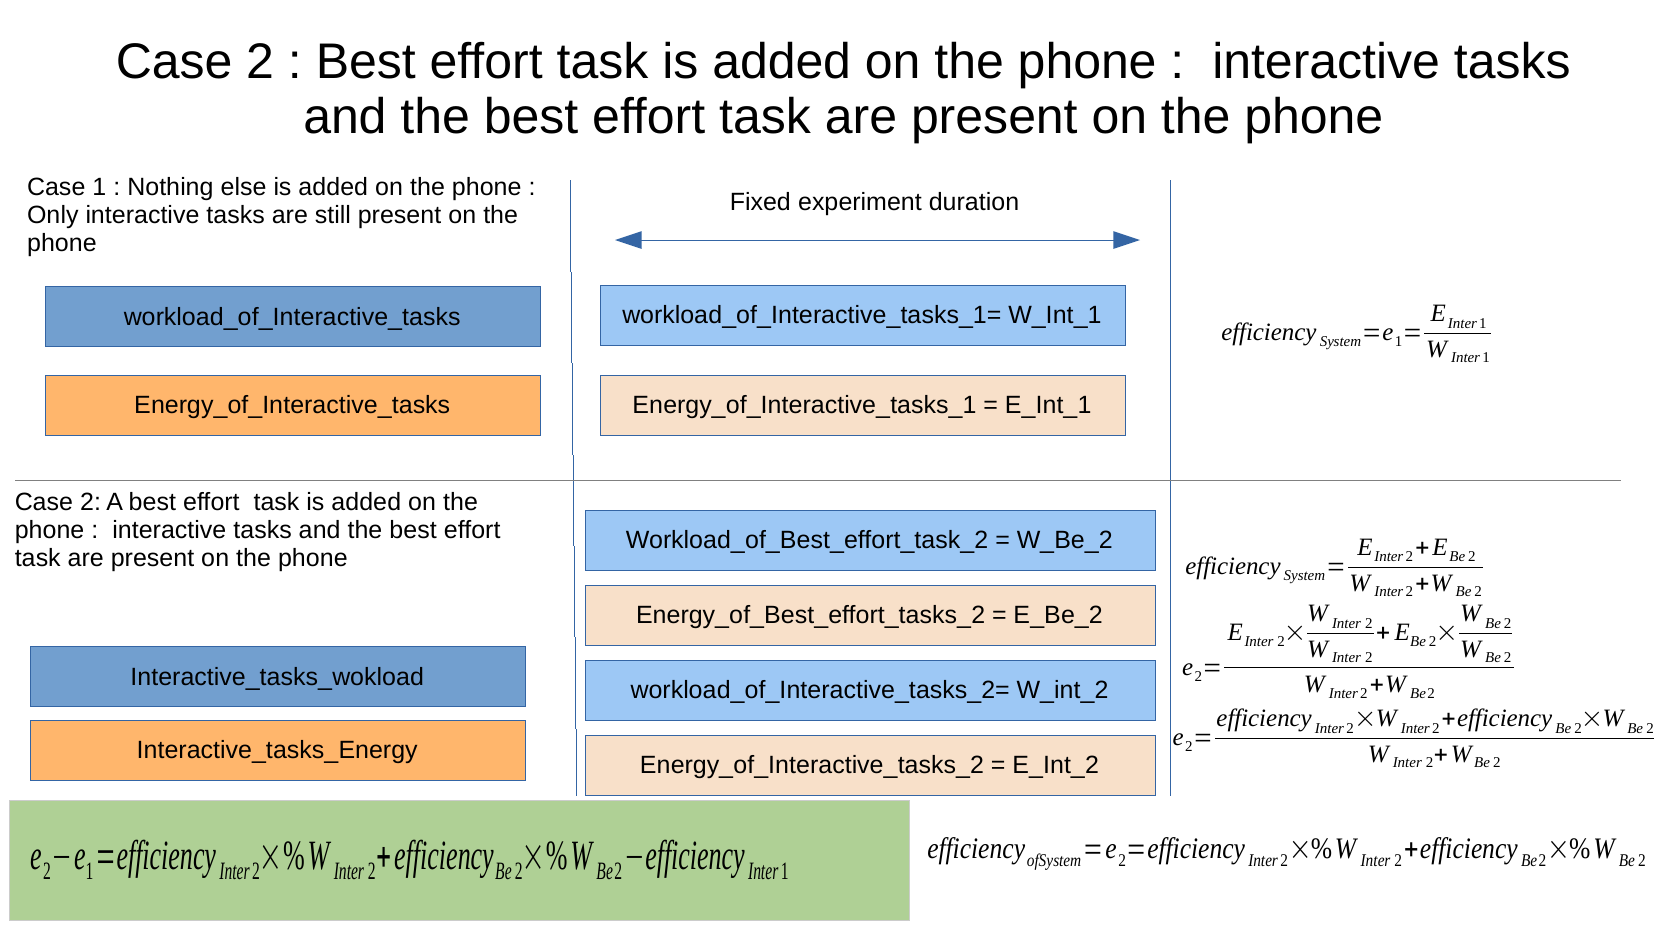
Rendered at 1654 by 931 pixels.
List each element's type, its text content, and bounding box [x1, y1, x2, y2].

chart [23, 832, 796, 886]
chart [1175, 533, 1522, 702]
text_box Fixed experiment duration [715, 180, 1036, 223]
text_box Case 2: A best effort task is added on the phone : interactive tasks and the best effort task are present on the phone [0, 480, 543, 602]
title Case 2 : Best effort task is added on the phone : interactive tasks and the best effort task are present on the phone [112, 27, 1576, 151]
text_box workload_of_Interactive_tasks [45, 287, 541, 347]
chart [1166, 705, 1654, 772]
text_box [9, 800, 910, 921]
text_box Energy_of_Interactive_tasks [45, 375, 541, 436]
chart [920, 832, 1652, 871]
chart [1215, 300, 1499, 367]
text_box Energy_of_Best_effort_tasks_2 = E_Be_2 [585, 585, 1156, 646]
text_box Workload_of_Best_effort_task_2 = W_Be_2 [585, 510, 1156, 571]
text_box Energy_of_Interactive_tasks_2 = E_Int_2 [585, 735, 1156, 796]
text_box Case 1 : Nothing else is added on the phone : Only interactive tasks are still present on the phone [12, 165, 556, 287]
text_box workload_of_Interactive_tasks_2= W_int_2 [585, 660, 1156, 721]
text_box workload_of_Interactive_tasks_1= W_Int_1 [600, 285, 1126, 346]
text_box Energy_of_Interactive_tasks_1 = E_Int_1 [600, 375, 1126, 436]
text_box Interactive_tasks_Energy [30, 720, 526, 781]
text_box Interactive_tasks_wokload [30, 646, 526, 707]
